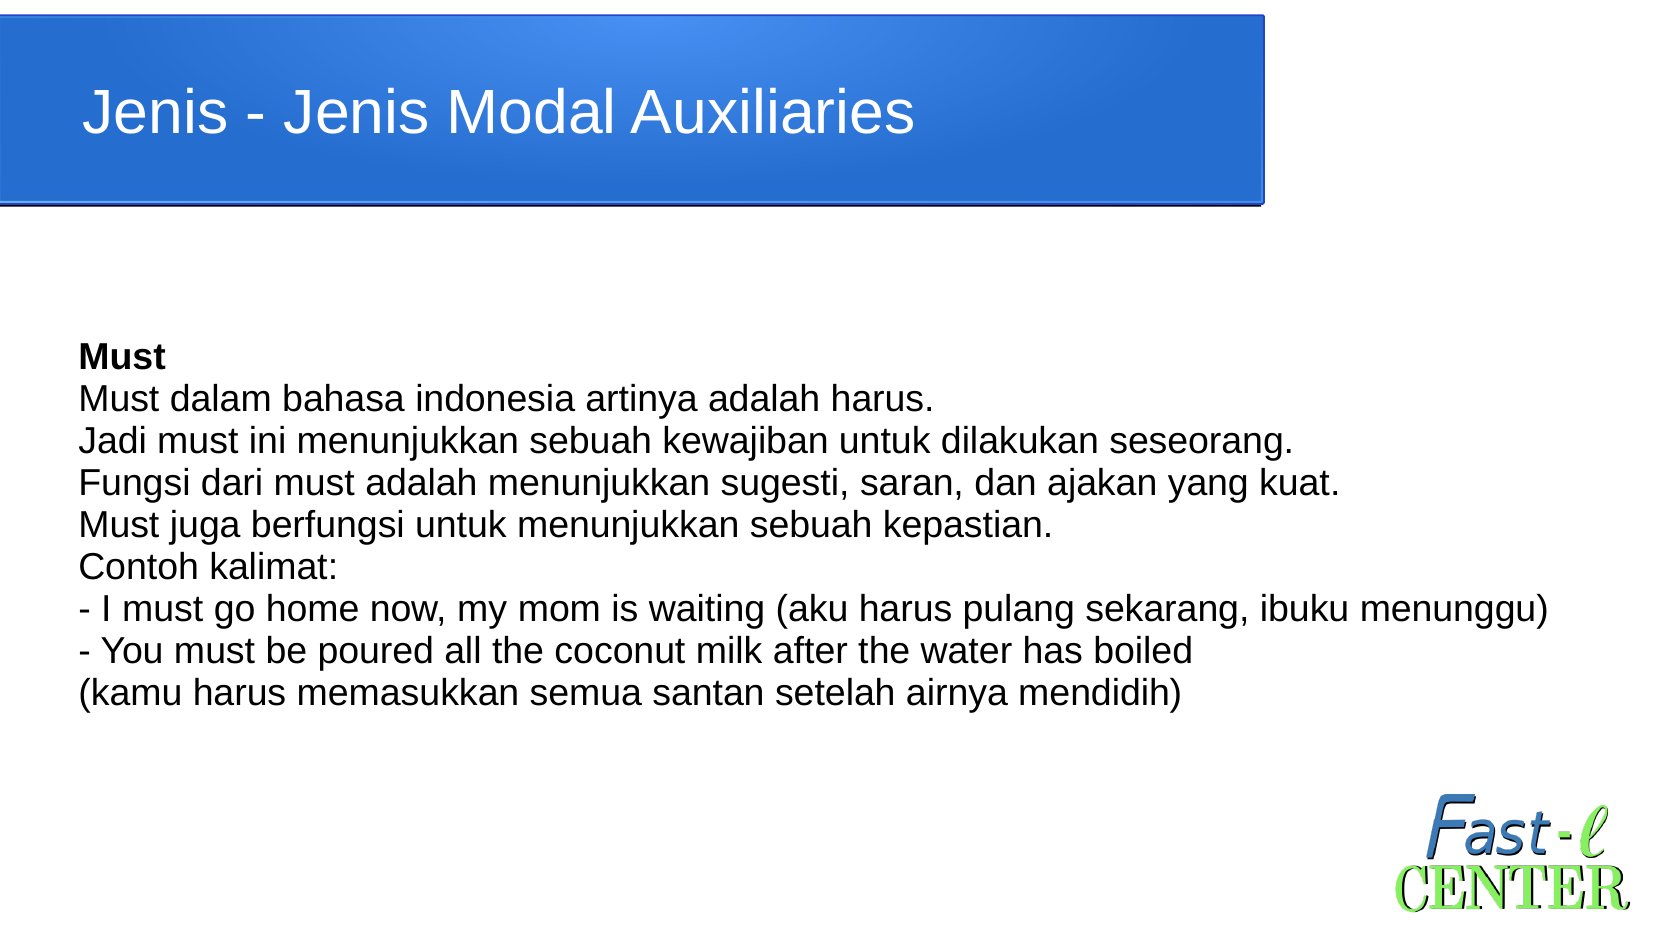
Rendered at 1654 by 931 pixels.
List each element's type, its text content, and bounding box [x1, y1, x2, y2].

text_box Must Must dalam bahasa indonesia artinya adalah harus. Jadi must ini menunjukkan sebuah kewajiban untuk dilakukan seseorang. Fungsi dari must adalah menunjukkan sugesti, saran, dan ajakan yang kuat. Must juga berfungsi untuk menunjukkan sebuah kepastian. Contoh kalimat: - I must go home now, my mom is waiting (aku harus pulang sekarang, ibuku menunggu) - You must be poured all the coconut milk after the water has boiled (kamu harus memasukkan semua santan setelah airnya mendidih) [63, 328, 1565, 721]
picture [1395, 794, 1631, 916]
title Jenis - Jenis Modal Auxiliaries [82, 35, 1235, 189]
